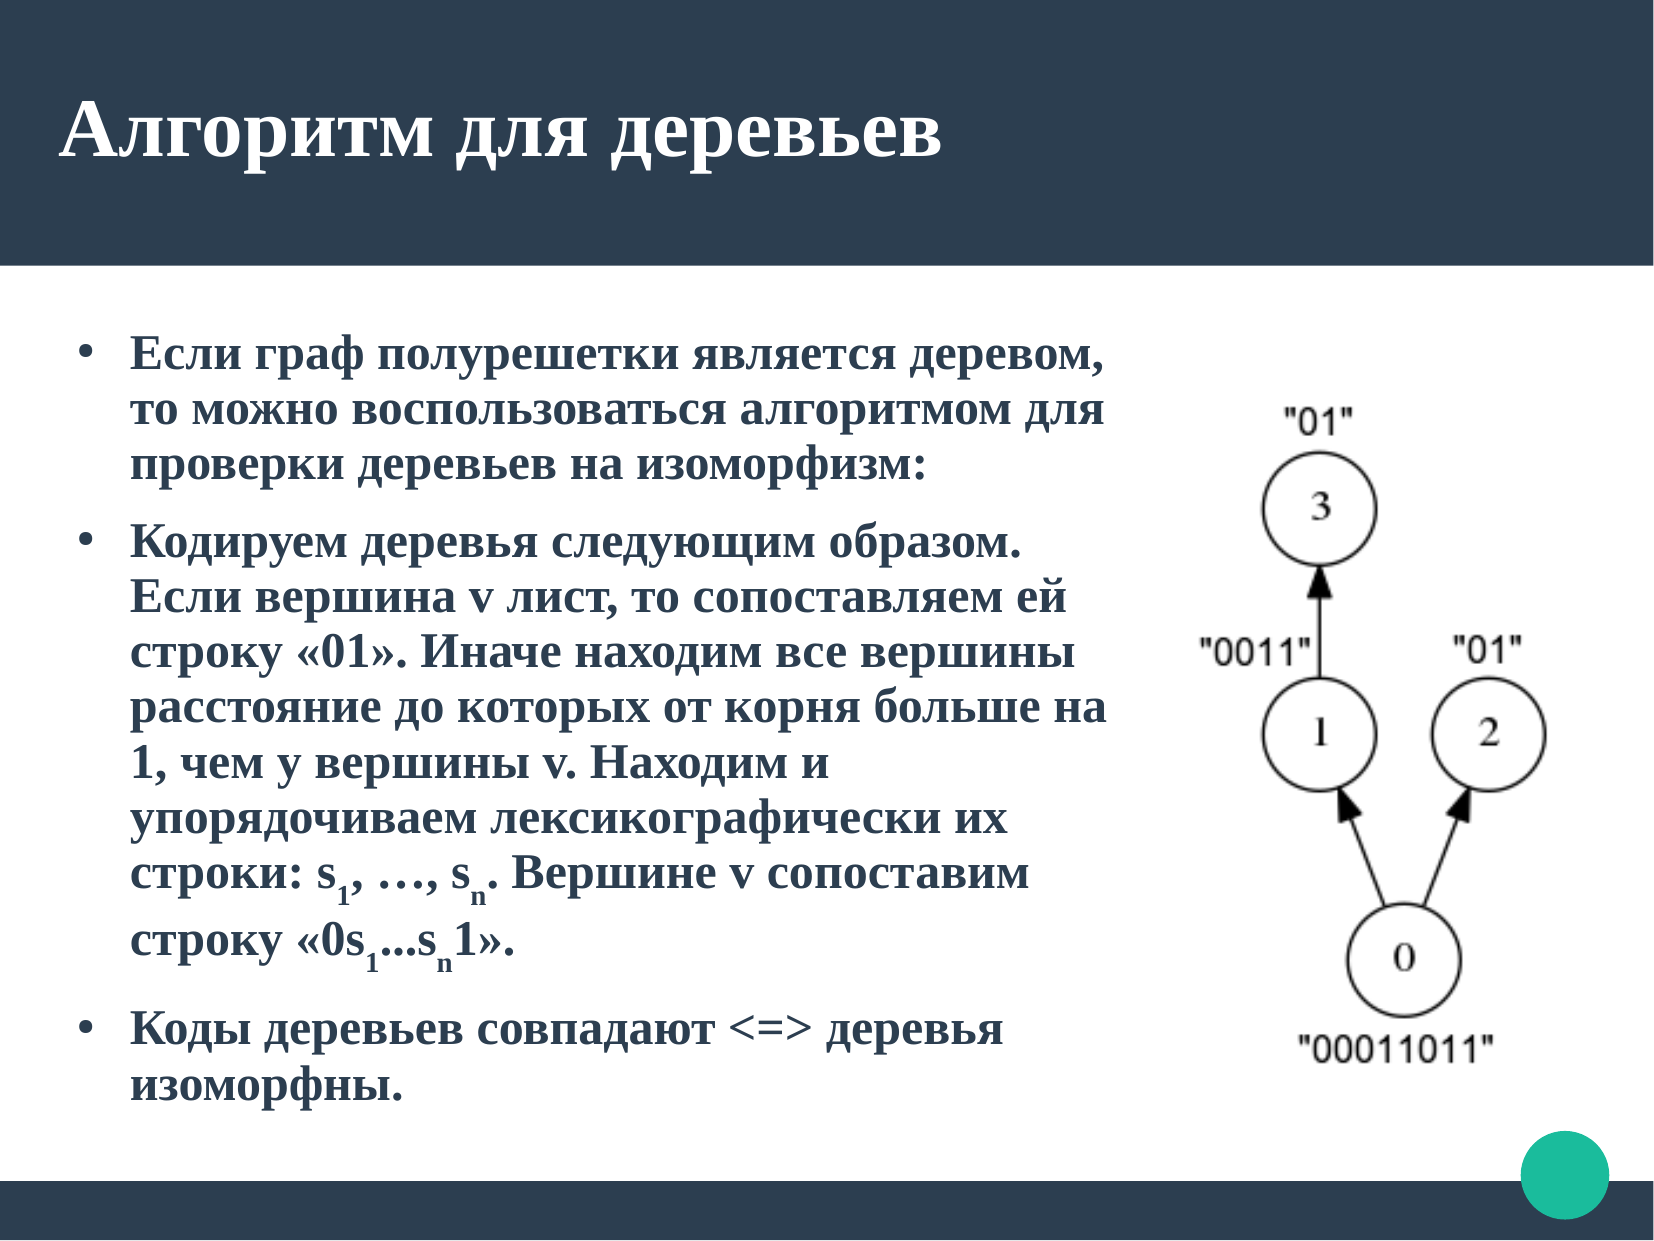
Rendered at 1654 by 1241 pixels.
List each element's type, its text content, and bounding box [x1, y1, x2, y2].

title Алгоритм для деревьев [59, 49, 1595, 207]
list Если граф полурешетки является деревом, то можно воспользоваться алгоритмом для проверки деревьев на изоморфизм: Кодируем деревья следующим образом. Если вершина v лист, то сопоставляем ей строку «01». Иначе находим все вершины расстояние до которых от корня больше на 1, чем у вершины v. Находим и упорядочиваем лексикографически их строки: s1, …, sn. Вершине v сопоставим строку «0s1...sn1». Коды деревьев совпадают <=> деревья изоморфны. [59, 324, 1111, 1152]
picture [1181, 389, 1573, 1087]
